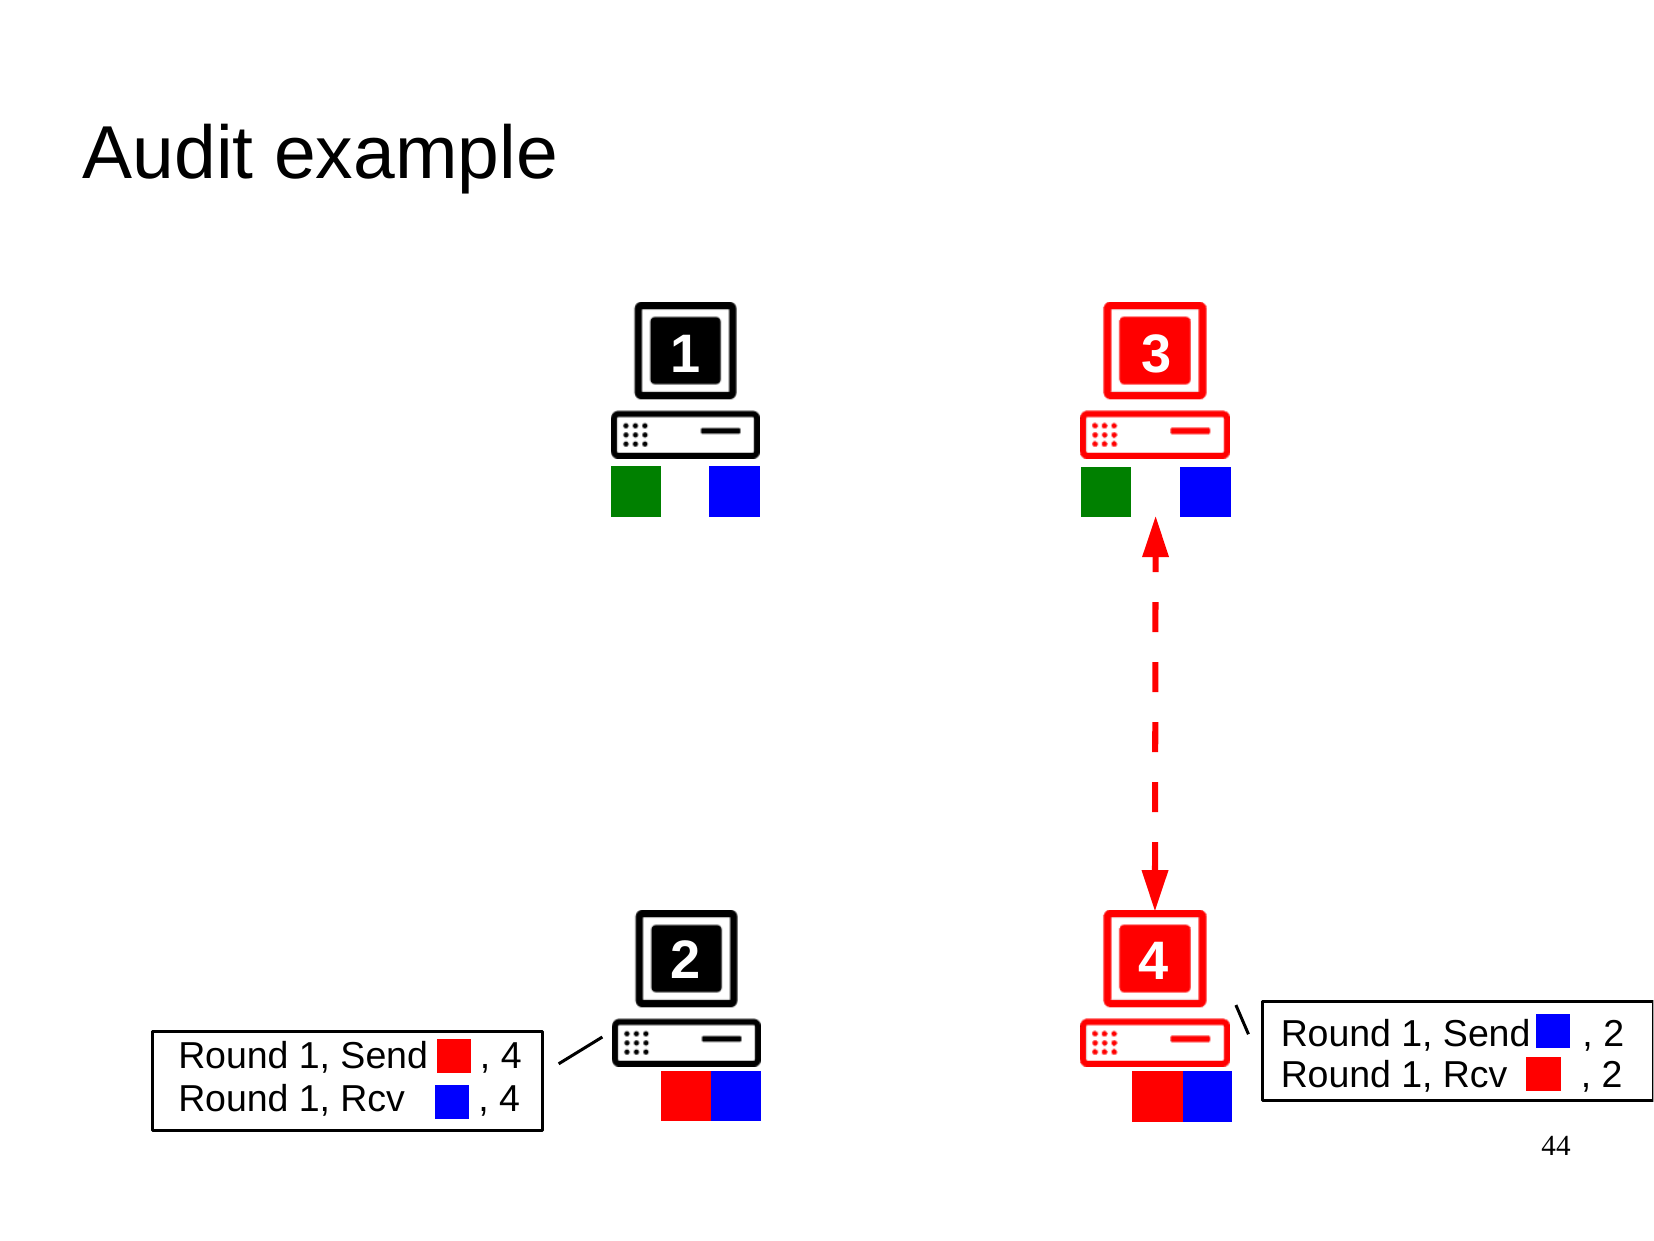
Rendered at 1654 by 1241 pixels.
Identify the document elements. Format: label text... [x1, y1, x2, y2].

text_box [1180, 467, 1231, 517]
text_box [152, 1031, 542, 1130]
text_box 2 [655, 921, 713, 998]
title Audit example [82, 49, 1556, 257]
text_box [611, 466, 661, 517]
text_box [583, 1037, 603, 1049]
text_box 3 [1126, 315, 1184, 393]
text_box [1526, 1057, 1561, 1091]
text_box [437, 1039, 471, 1073]
text_box [435, 1085, 469, 1119]
text_box [1235, 1005, 1249, 1035]
text_box [1132, 1071, 1232, 1122]
text_box [709, 466, 760, 517]
text_box Round 1, Send , 2 Round 1, Rcv , 2 [1266, 1004, 1654, 1104]
text_box Round 1, Send , 4 Round 1, Rcv , 4 [163, 1027, 583, 1127]
picture [1080, 302, 1230, 459]
picture [611, 302, 760, 459]
text_box 1 [655, 316, 713, 392]
picture [612, 910, 761, 1067]
text_box [1263, 1002, 1653, 1101]
text_box 4 [1123, 923, 1187, 999]
text_box [661, 1071, 761, 1121]
text_box [1536, 1014, 1570, 1048]
text_box [1081, 467, 1131, 517]
picture [1080, 910, 1230, 1067]
